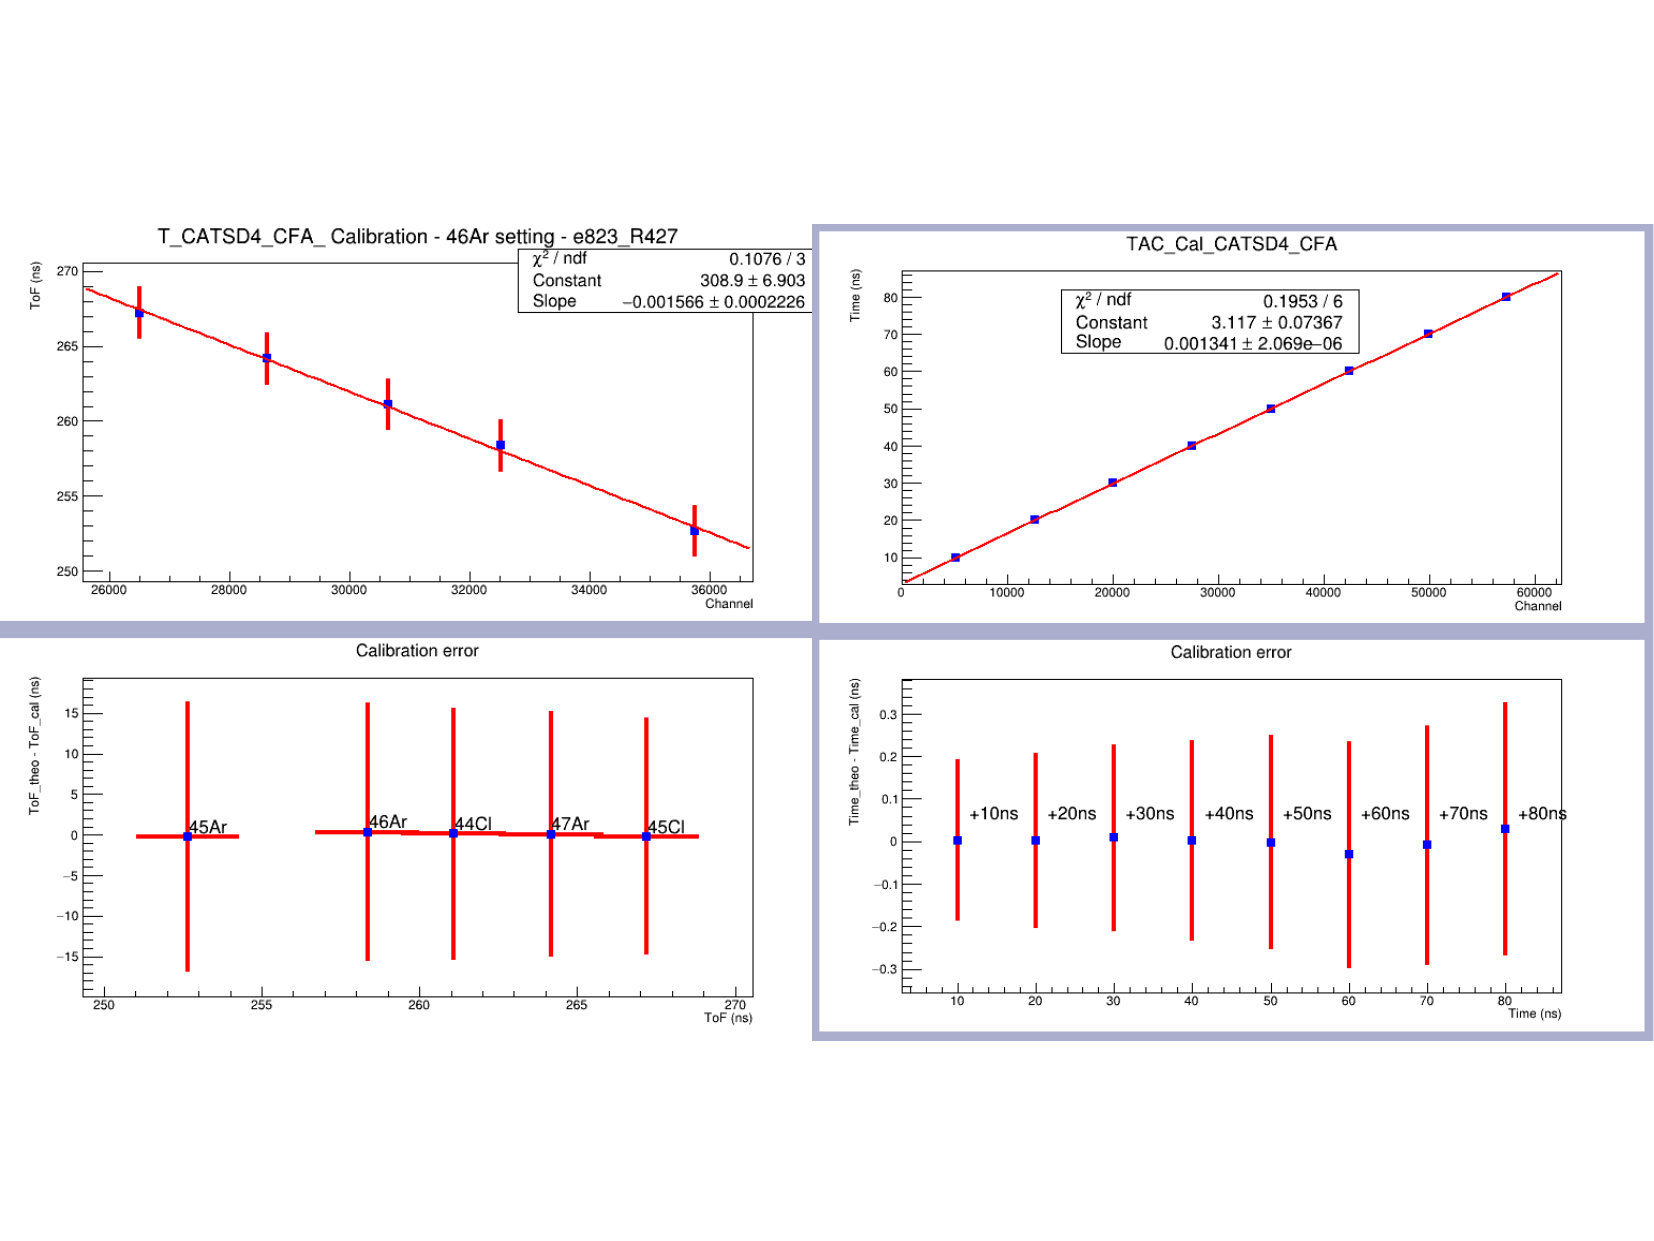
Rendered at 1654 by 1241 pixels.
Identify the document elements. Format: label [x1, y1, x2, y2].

picture [0, 224, 1654, 1042]
